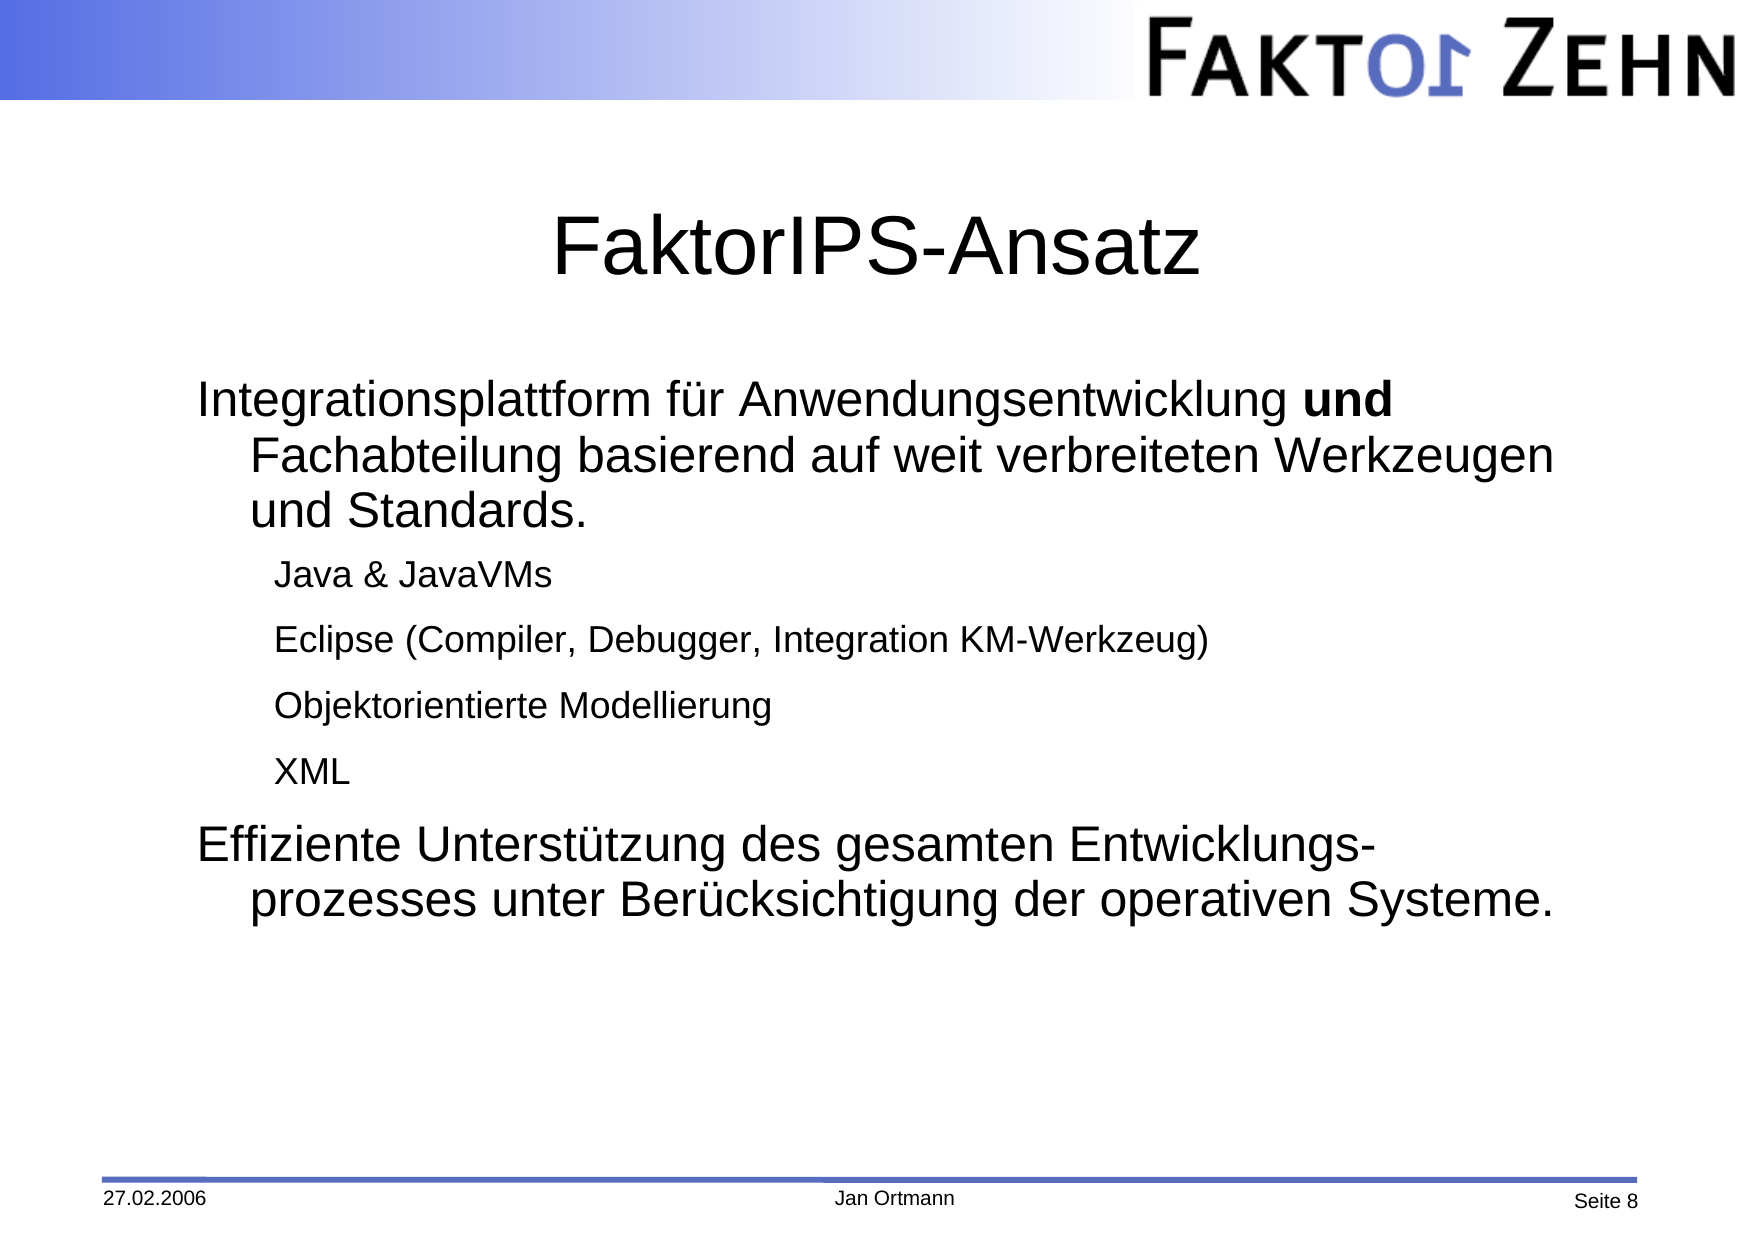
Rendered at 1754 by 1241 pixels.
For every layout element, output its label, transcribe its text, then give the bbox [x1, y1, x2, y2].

title FaktorIPS-Ansatz [179, 142, 1576, 349]
list Integrationsplattform für Anwendungsentwicklung und Fachabteilung basierend auf weit verbreiteten Werkzeugen und Standards. Java & JavaVMs Eclipse (Compiler, Debugger, Integration KM-Werkzeug) Objektorientierte Modellierung XML Effiziente Unterstützung des gesamten Entwicklungs-prozesses unter Berücksichtigung der operativen Systeme. [179, 371, 1576, 1078]
picture [1133, 2, 1749, 105]
